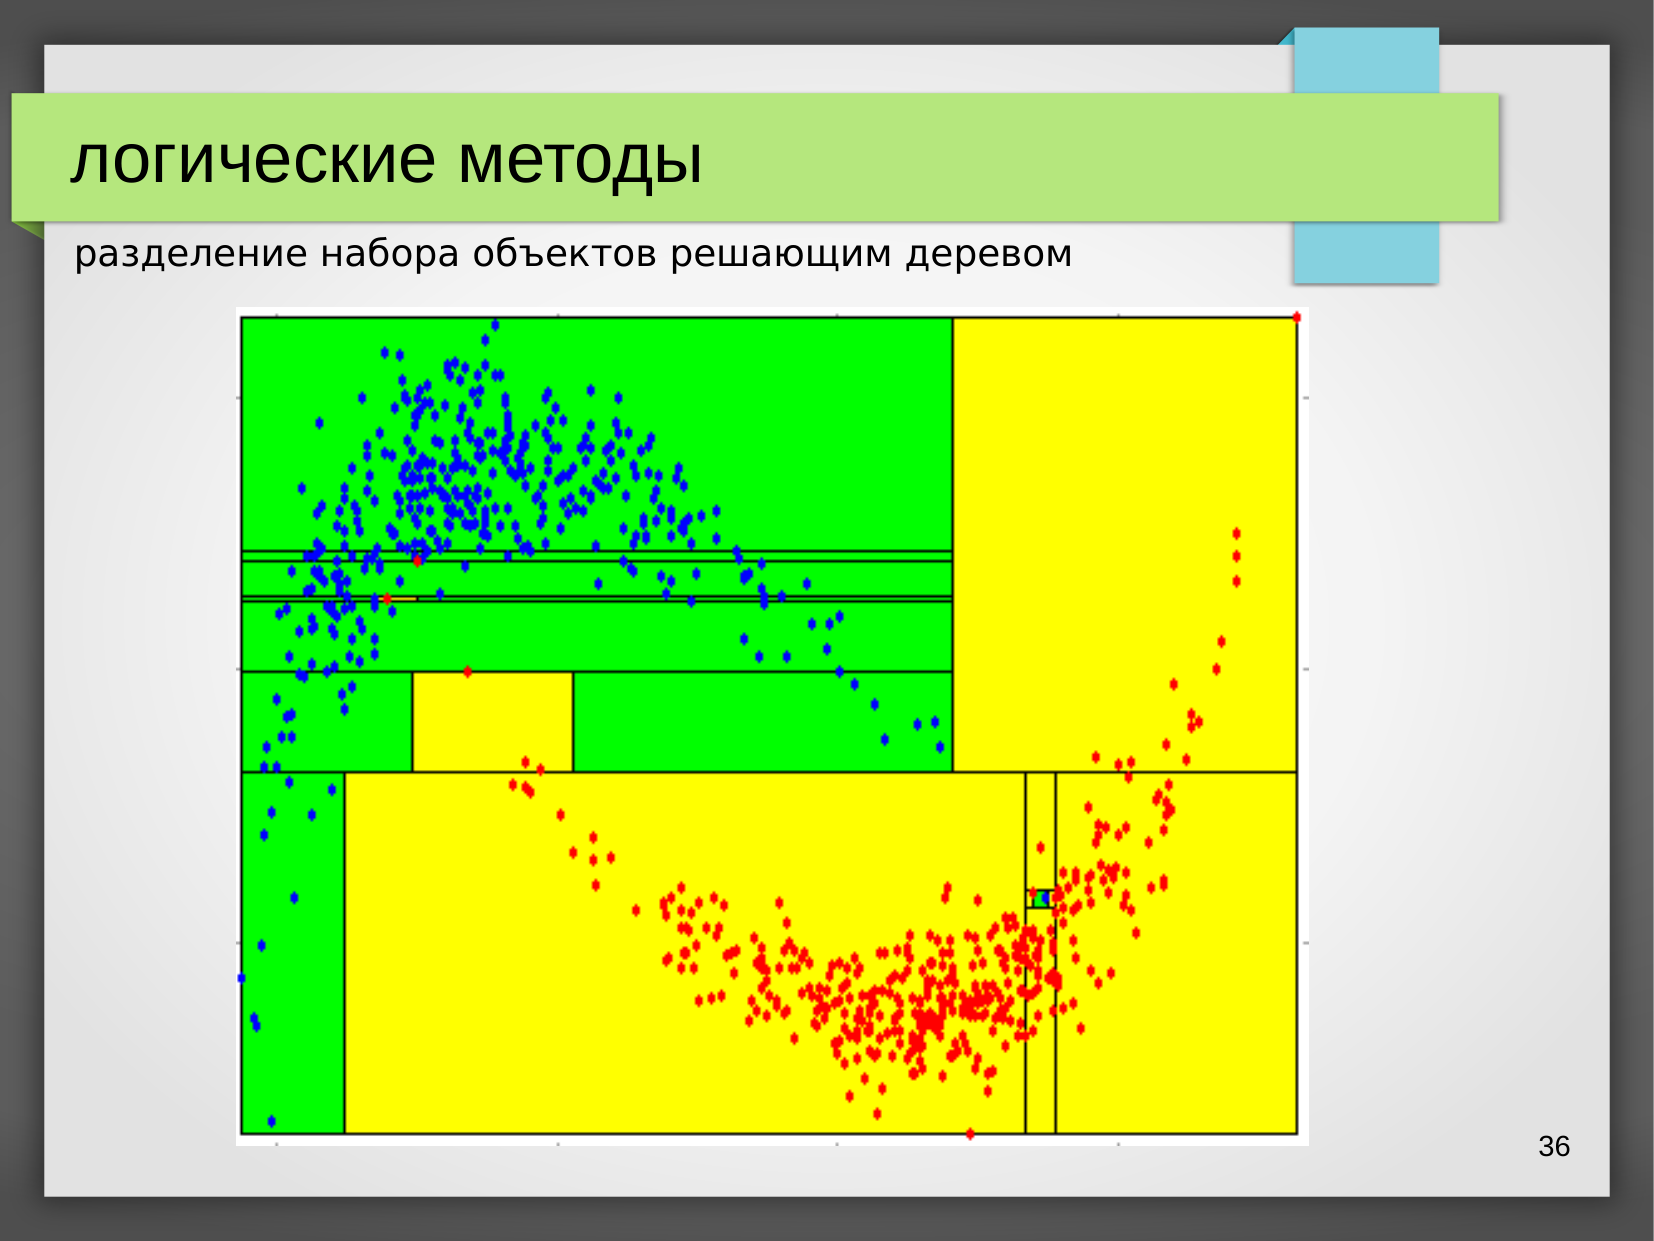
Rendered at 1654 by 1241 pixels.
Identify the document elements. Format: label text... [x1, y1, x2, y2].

picture [0, 0, 1654, 1241]
title логические методы [70, 118, 1205, 199]
text_box разделение набора объектов решающим деревом [59, 224, 1158, 296]
